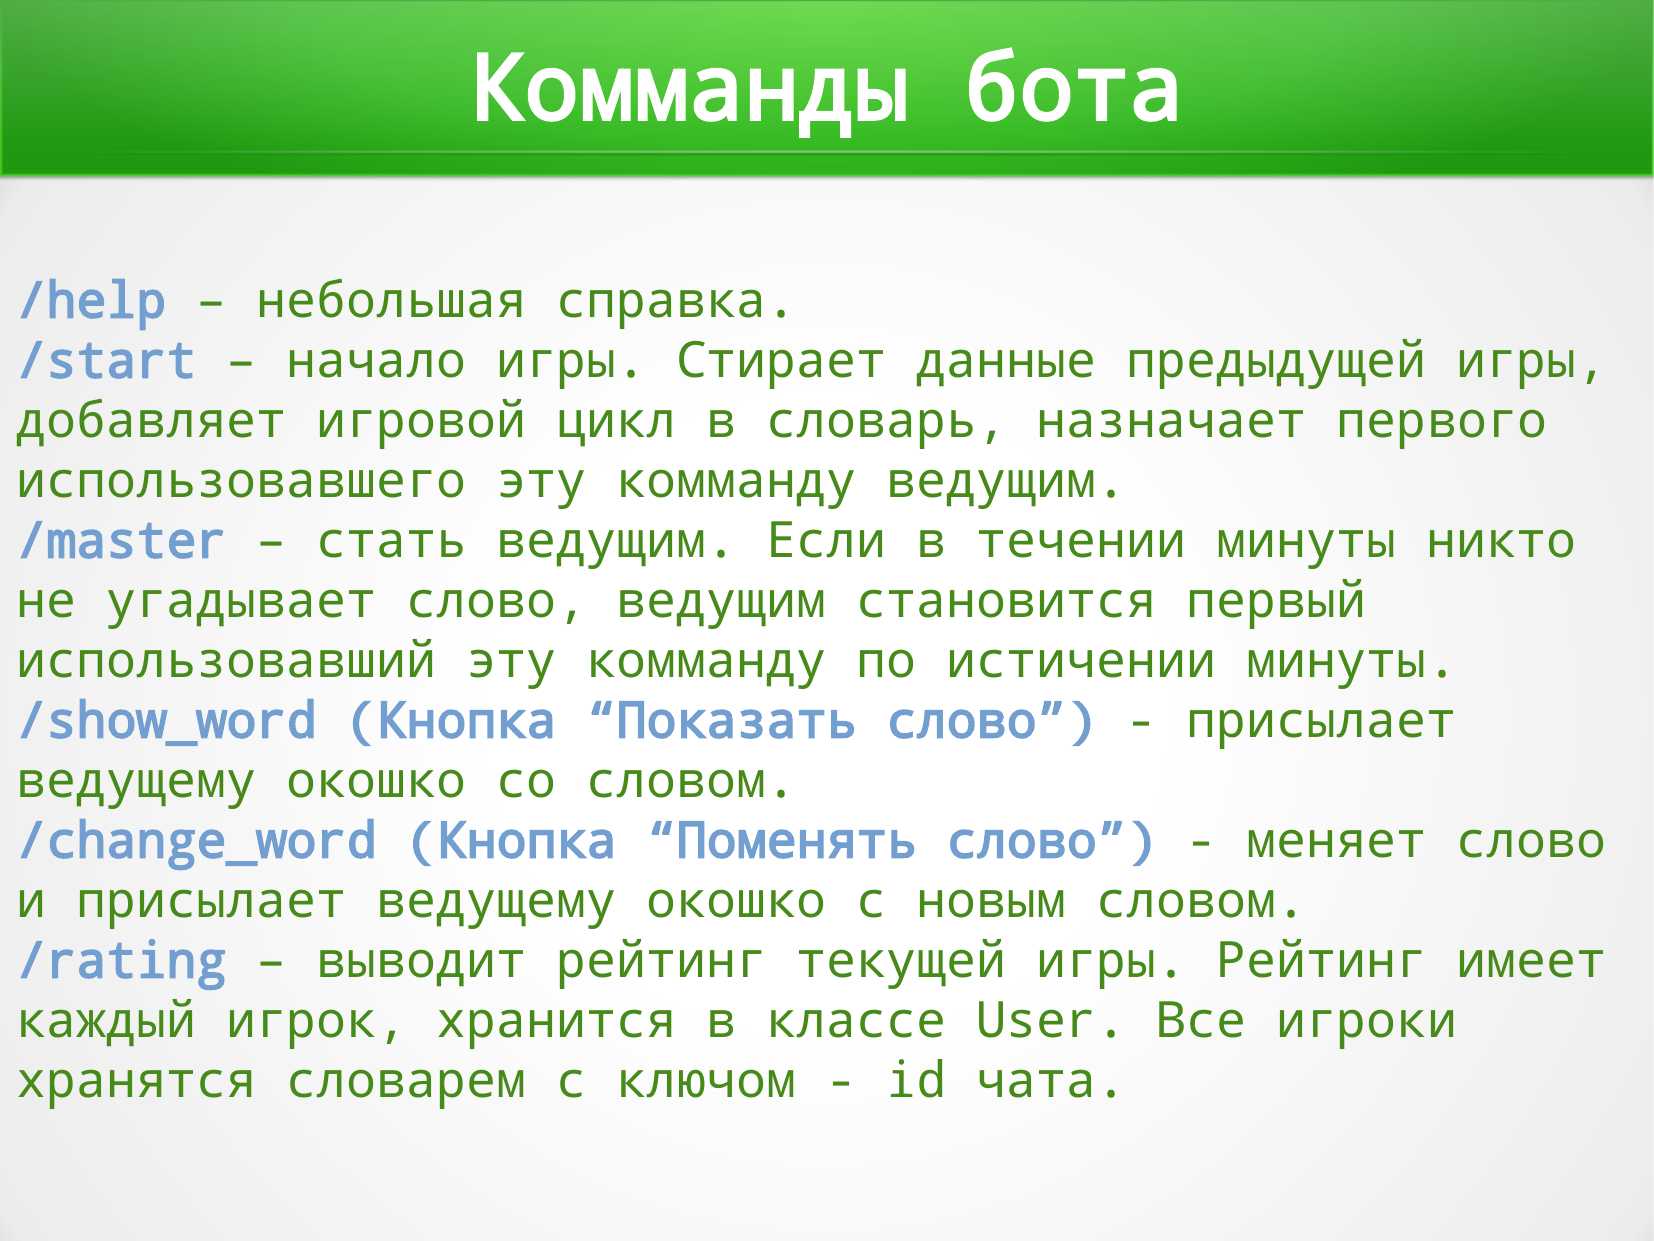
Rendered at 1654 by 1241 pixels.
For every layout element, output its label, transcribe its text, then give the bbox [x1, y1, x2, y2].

title Комманды бота [82, 11, 1571, 154]
title /help – небольшая справка. /start – начало игры. Стирает данные предыдущей игры, добавляет игровой цикл в словарь, назначает первого использовавшего эту комманду ведущим. /master – стать ведущим. Если в течении минуты никто не угадывает слово, ведущим становится первый использовавший эту комманду по истичении минуты. /show_word (Кнопка “Показать слово”) - присылает ведущему окошко со словом. /change_word (Кнопка “Поменять слово”) - меняет слово и присылает ведущему окошко с новым словом. /rating – выводит рейтинг текущей игры. Рейтинг имеет каждый игрок, хранится в классе User. Все игроки хранятся словарем с ключом - id чата. [16, 210, 1654, 1241]
